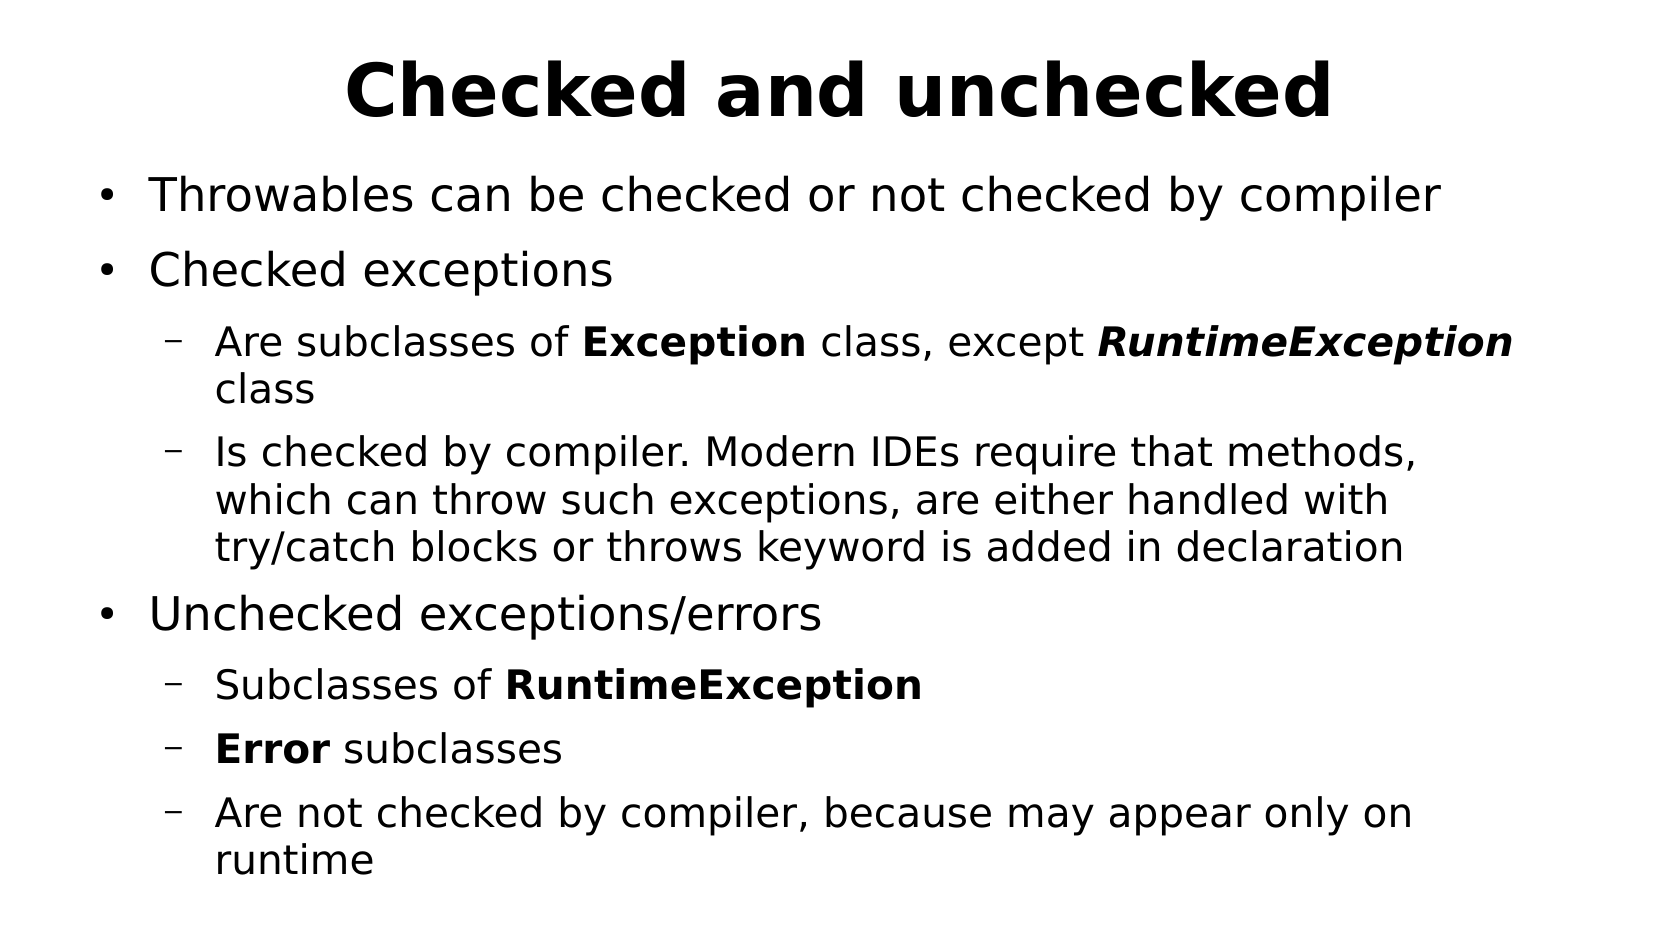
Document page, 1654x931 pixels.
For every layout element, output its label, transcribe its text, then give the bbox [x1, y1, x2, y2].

title Checked and unchecked [82, 37, 1571, 147]
list Throwables can be checked or not checked by compiler Checked exceptions Are subclasses of Exception class, except RuntimeException class Is checked by compiler. Modern IDEs require that methods, which can throw such exceptions, are either handled with try/catch blocks or throws keyword is added in declaration Unchecked exceptions/errors Subclasses of RuntimeException Error subclasses Are not checked by compiler, because may appear only on runtime [82, 168, 1538, 889]
